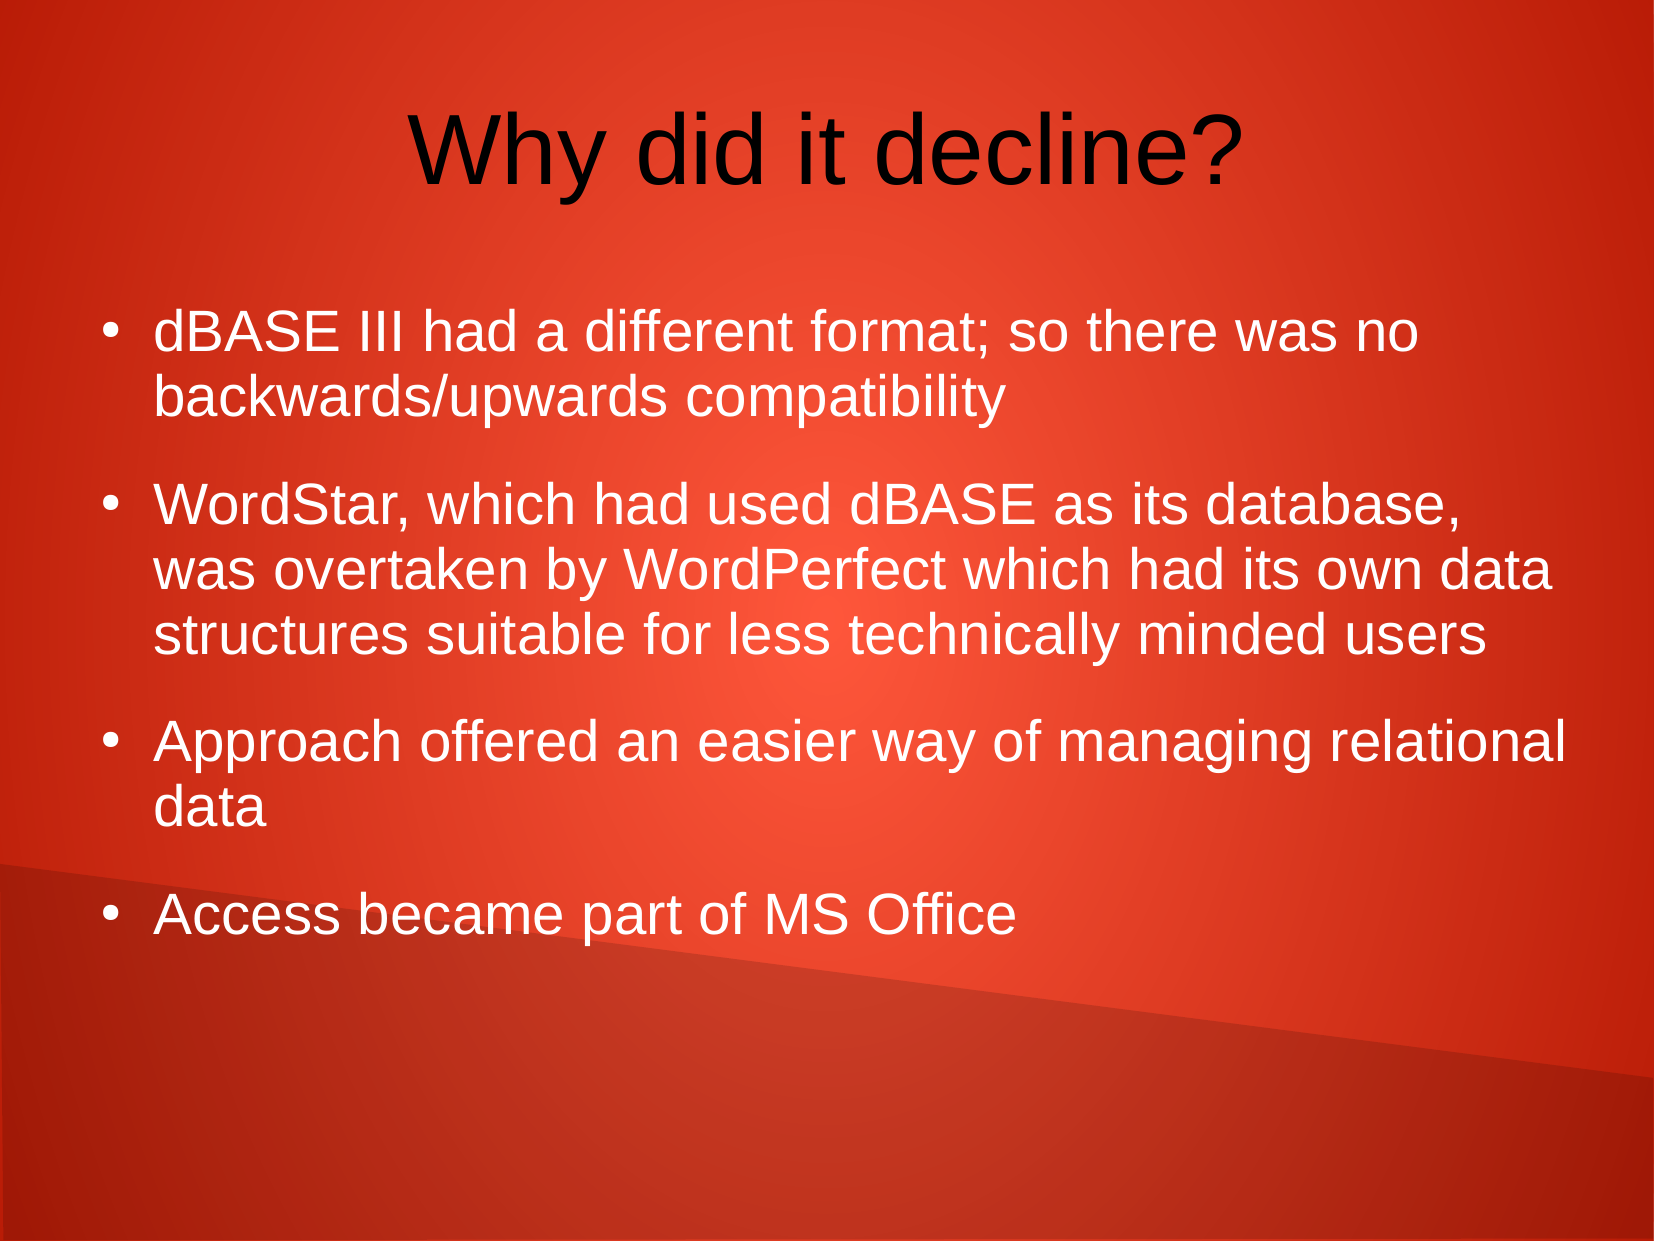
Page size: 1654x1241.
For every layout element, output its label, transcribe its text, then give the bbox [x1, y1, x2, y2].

title Why did it decline? [82, 47, 1571, 252]
list dBASE III had a different format; so there was no backwards/upwards compatibility WordStar, which had used dBASE as its database, was overtaken by WordPerfect which had its own data structures suitable for less technically minded users Approach offered an easier way of managing relational data Access became part of MS Office [82, 299, 1571, 1146]
